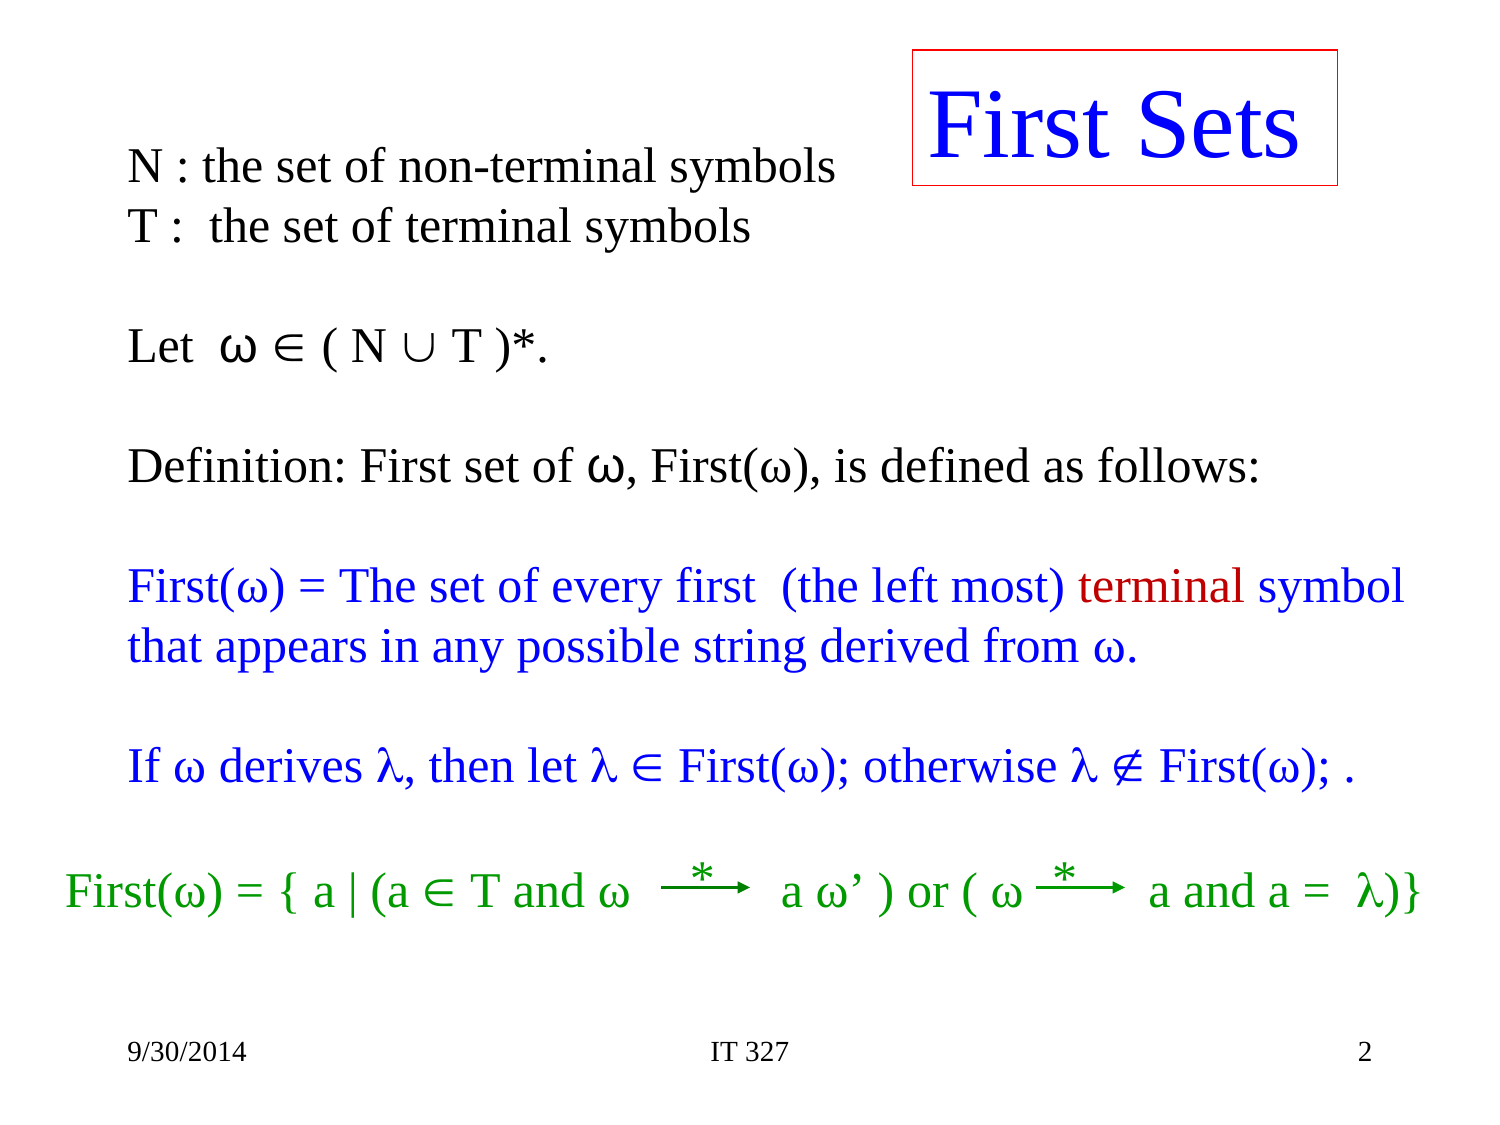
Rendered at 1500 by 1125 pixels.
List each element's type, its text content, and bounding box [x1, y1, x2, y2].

text_box First Sets [912, 50, 1338, 186]
text_box First(ω) = { a | (a  T and ω a ω’ ) or ( ω a and a = )} [50, 849, 1463, 926]
text_box N : the set of non-terminal symbols T : the set of terminal symbols Let ω  ( N  T )*. Definition: First set of ω, First(ω), is defined as follows: First(ω) = The set of every first (the left most) terminal symbol that appears in any possible string derived from ω. If ω derives , then let   First(ω); otherwise   First(ω); . [112, 124, 1421, 801]
text_box IT 327 [512, 1025, 988, 1101]
text_box * [674, 837, 730, 913]
text_box * [1037, 837, 1093, 913]
text_box 9/30/2014 [112, 1025, 426, 1101]
text_box <number> [1074, 1025, 1388, 1101]
